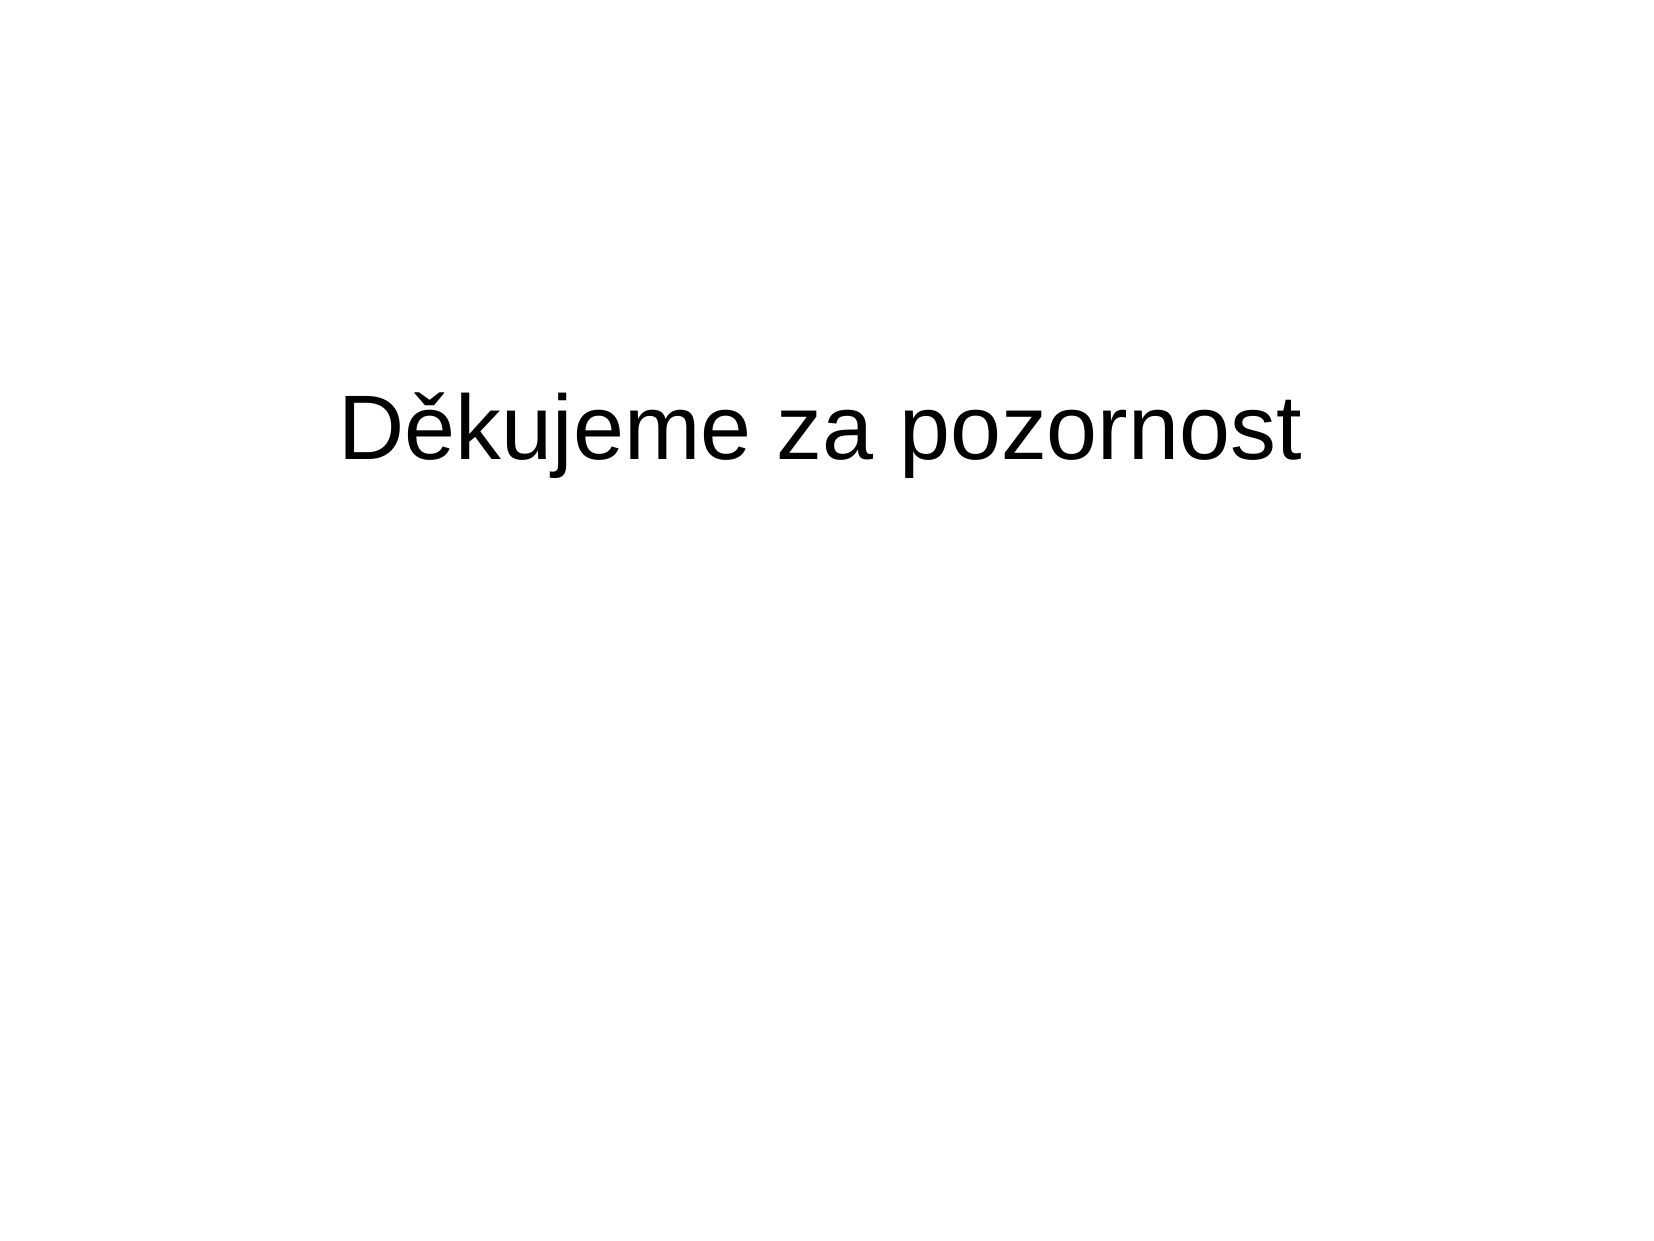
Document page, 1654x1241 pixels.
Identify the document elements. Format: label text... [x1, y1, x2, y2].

title Děkujeme za pozornost [76, 324, 1565, 532]
